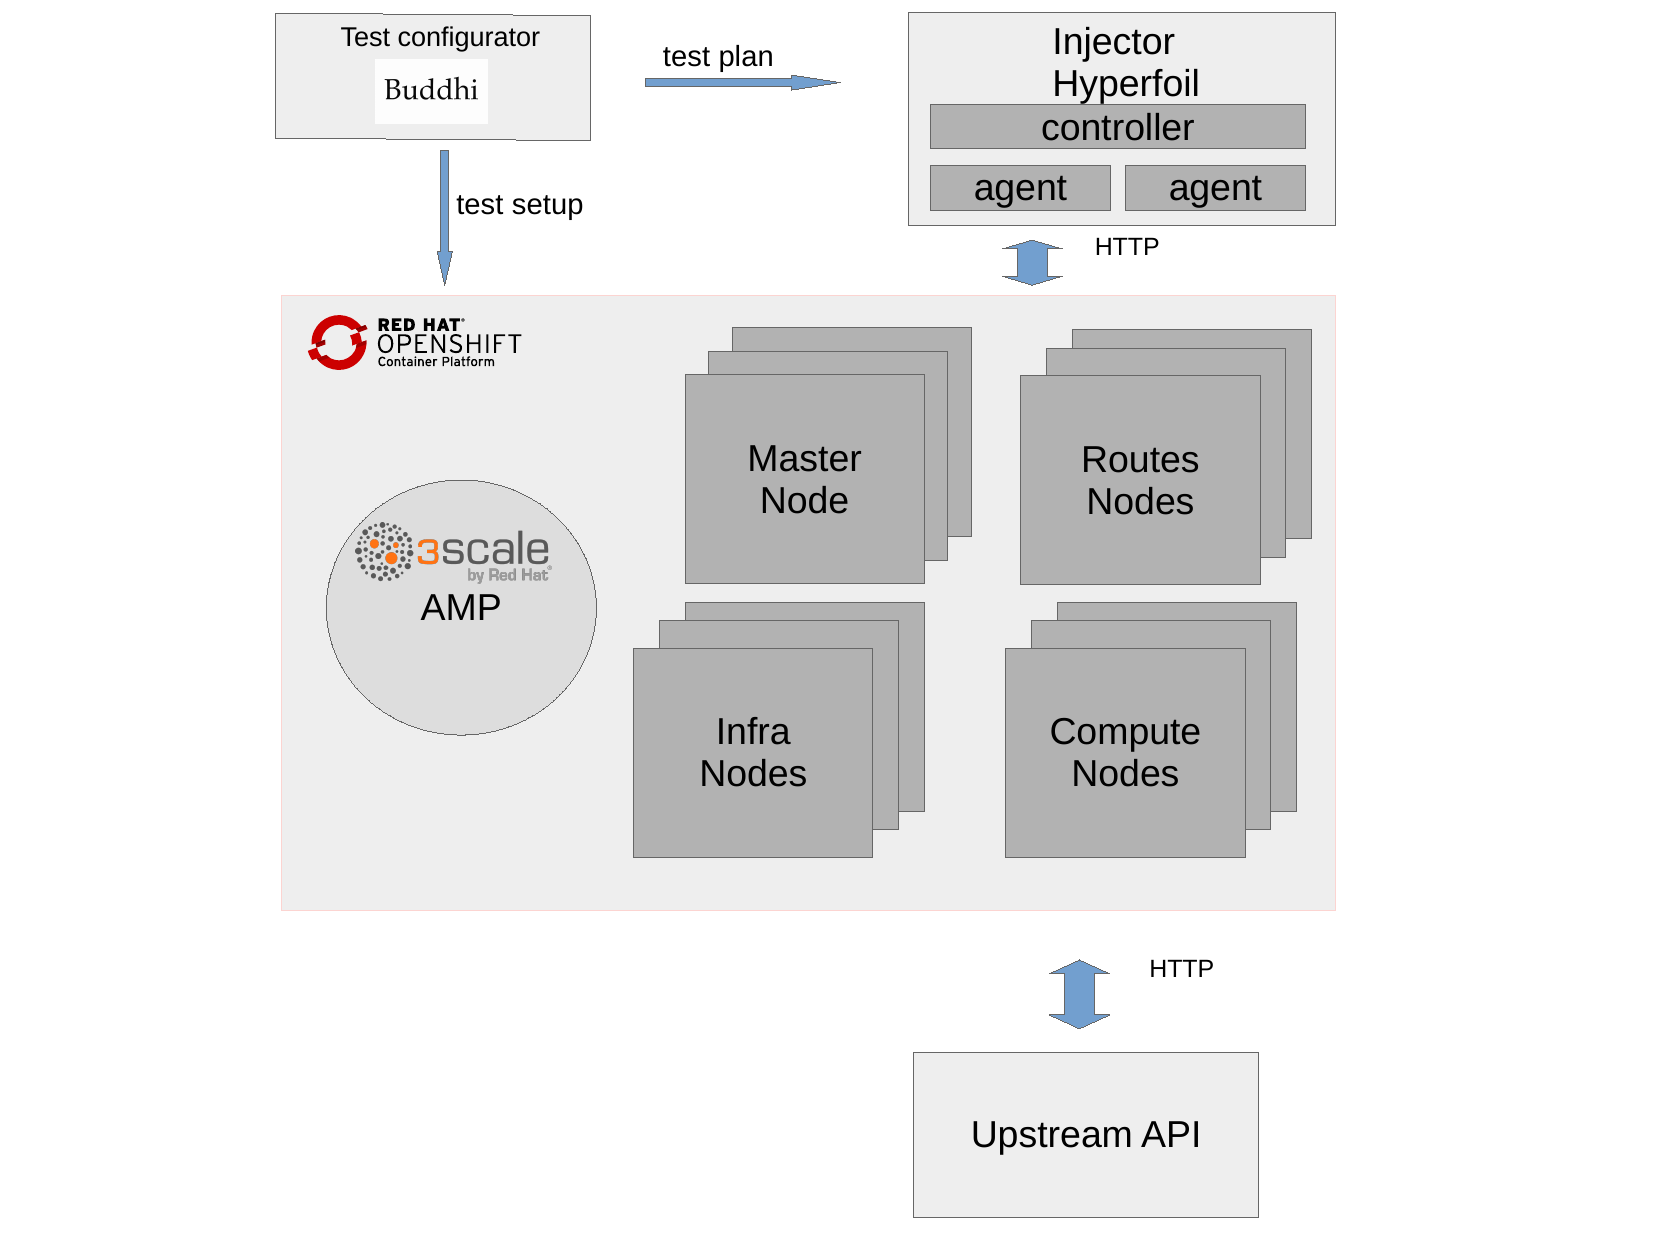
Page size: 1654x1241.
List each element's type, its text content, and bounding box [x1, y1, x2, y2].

text_box Master Node [685, 374, 925, 584]
text_box Compute Nodes [1005, 648, 1246, 858]
text_box Master Node [732, 327, 972, 537]
text_box Routes Nodes [1020, 375, 1261, 585]
picture [355, 522, 552, 584]
text_box Injector Hyperfoil [1037, 12, 1216, 104]
text_box [908, 12, 1336, 226]
text_box [645, 75, 841, 91]
text_box test setup [441, 180, 599, 228]
text_box AMP [326, 480, 597, 736]
text_box test plan [648, 32, 789, 81]
text_box [1049, 959, 1110, 1029]
text_box Upstream API [913, 1052, 1259, 1218]
text_box [275, 13, 591, 141]
text_box agent [1125, 165, 1306, 211]
text_box [1002, 240, 1063, 286]
text_box controller [930, 104, 1306, 149]
text_box Infra Nodes [633, 648, 873, 858]
text_box HTTP [1134, 947, 1230, 991]
picture [375, 59, 488, 124]
text_box [281, 295, 1336, 911]
text_box [437, 150, 453, 286]
text_box HTTP [1080, 225, 1186, 268]
text_box Master Node [708, 351, 948, 561]
text_box Test configurator [325, 14, 556, 61]
text_box agent [930, 165, 1111, 211]
picture [307, 315, 522, 371]
